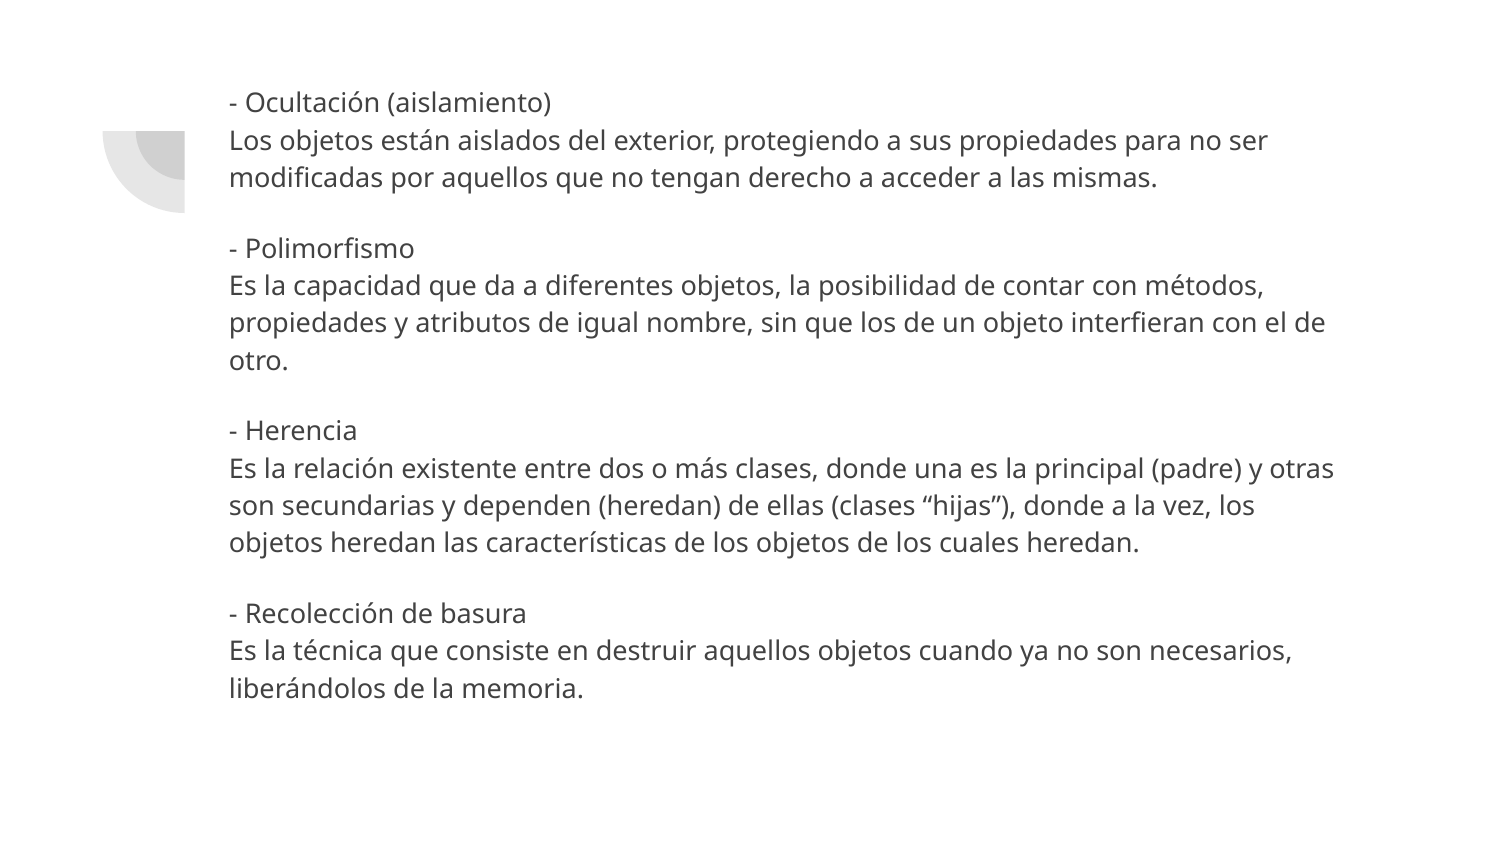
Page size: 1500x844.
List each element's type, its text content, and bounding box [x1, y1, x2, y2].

list - Ocultación (aislamiento) Los objetos están aislados del exterior, protegiendo a sus propiedades para no ser modificadas por aquellos que no tengan derecho a acceder a las mismas. - Polimorfismo Es la capacidad que da a diferentes objetos, la posibilidad de contar con métodos, propiedades y atributos de igual nombre, sin que los de un objeto interfieran con el de otro. - Herencia Es la relación existente entre dos o más clases, donde una es la principal (padre) y otras son secundarias y dependen (heredan) de ellas (clases “hijas”), donde a la vez, los objetos heredan las características de los objetos de los cuales heredan. - Recolección de basura Es la técnica que consiste en destruir aquellos objetos cuando ya no son necesarios, liberándolos de la memoria. [213, 65, 1368, 744]
